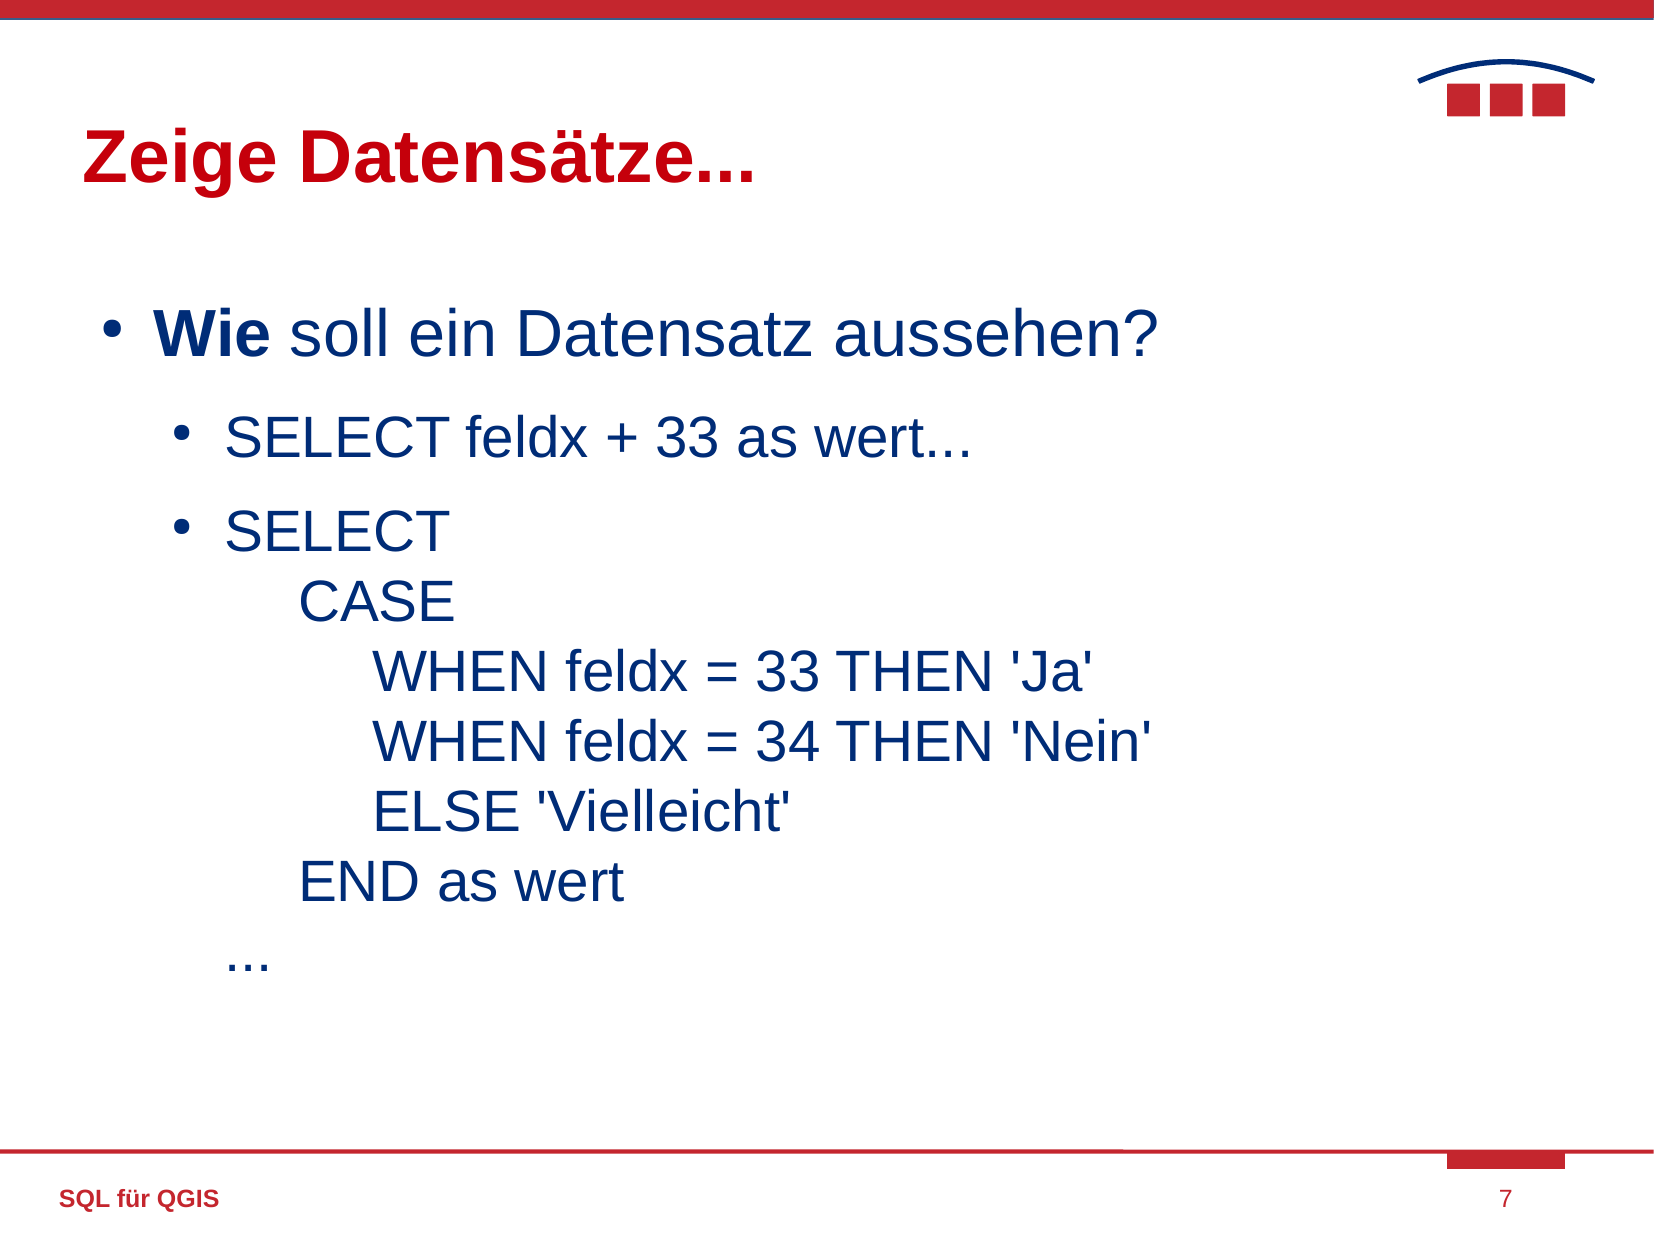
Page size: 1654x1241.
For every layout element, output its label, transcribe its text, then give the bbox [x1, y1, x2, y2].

list Wie soll ein Datensatz aussehen? SELECT feldx + 33 as wert... SELECT CASE WHEN feldx = 33 THEN 'Ja' WHEN feldx = 34 THEN 'Nein' ELSE 'Vielleicht' END as wert ... [82, 290, 1571, 1109]
title Zeige Datensätze... [82, 49, 1571, 257]
text_box <Foliennummer> [1446, 1182, 1565, 1223]
